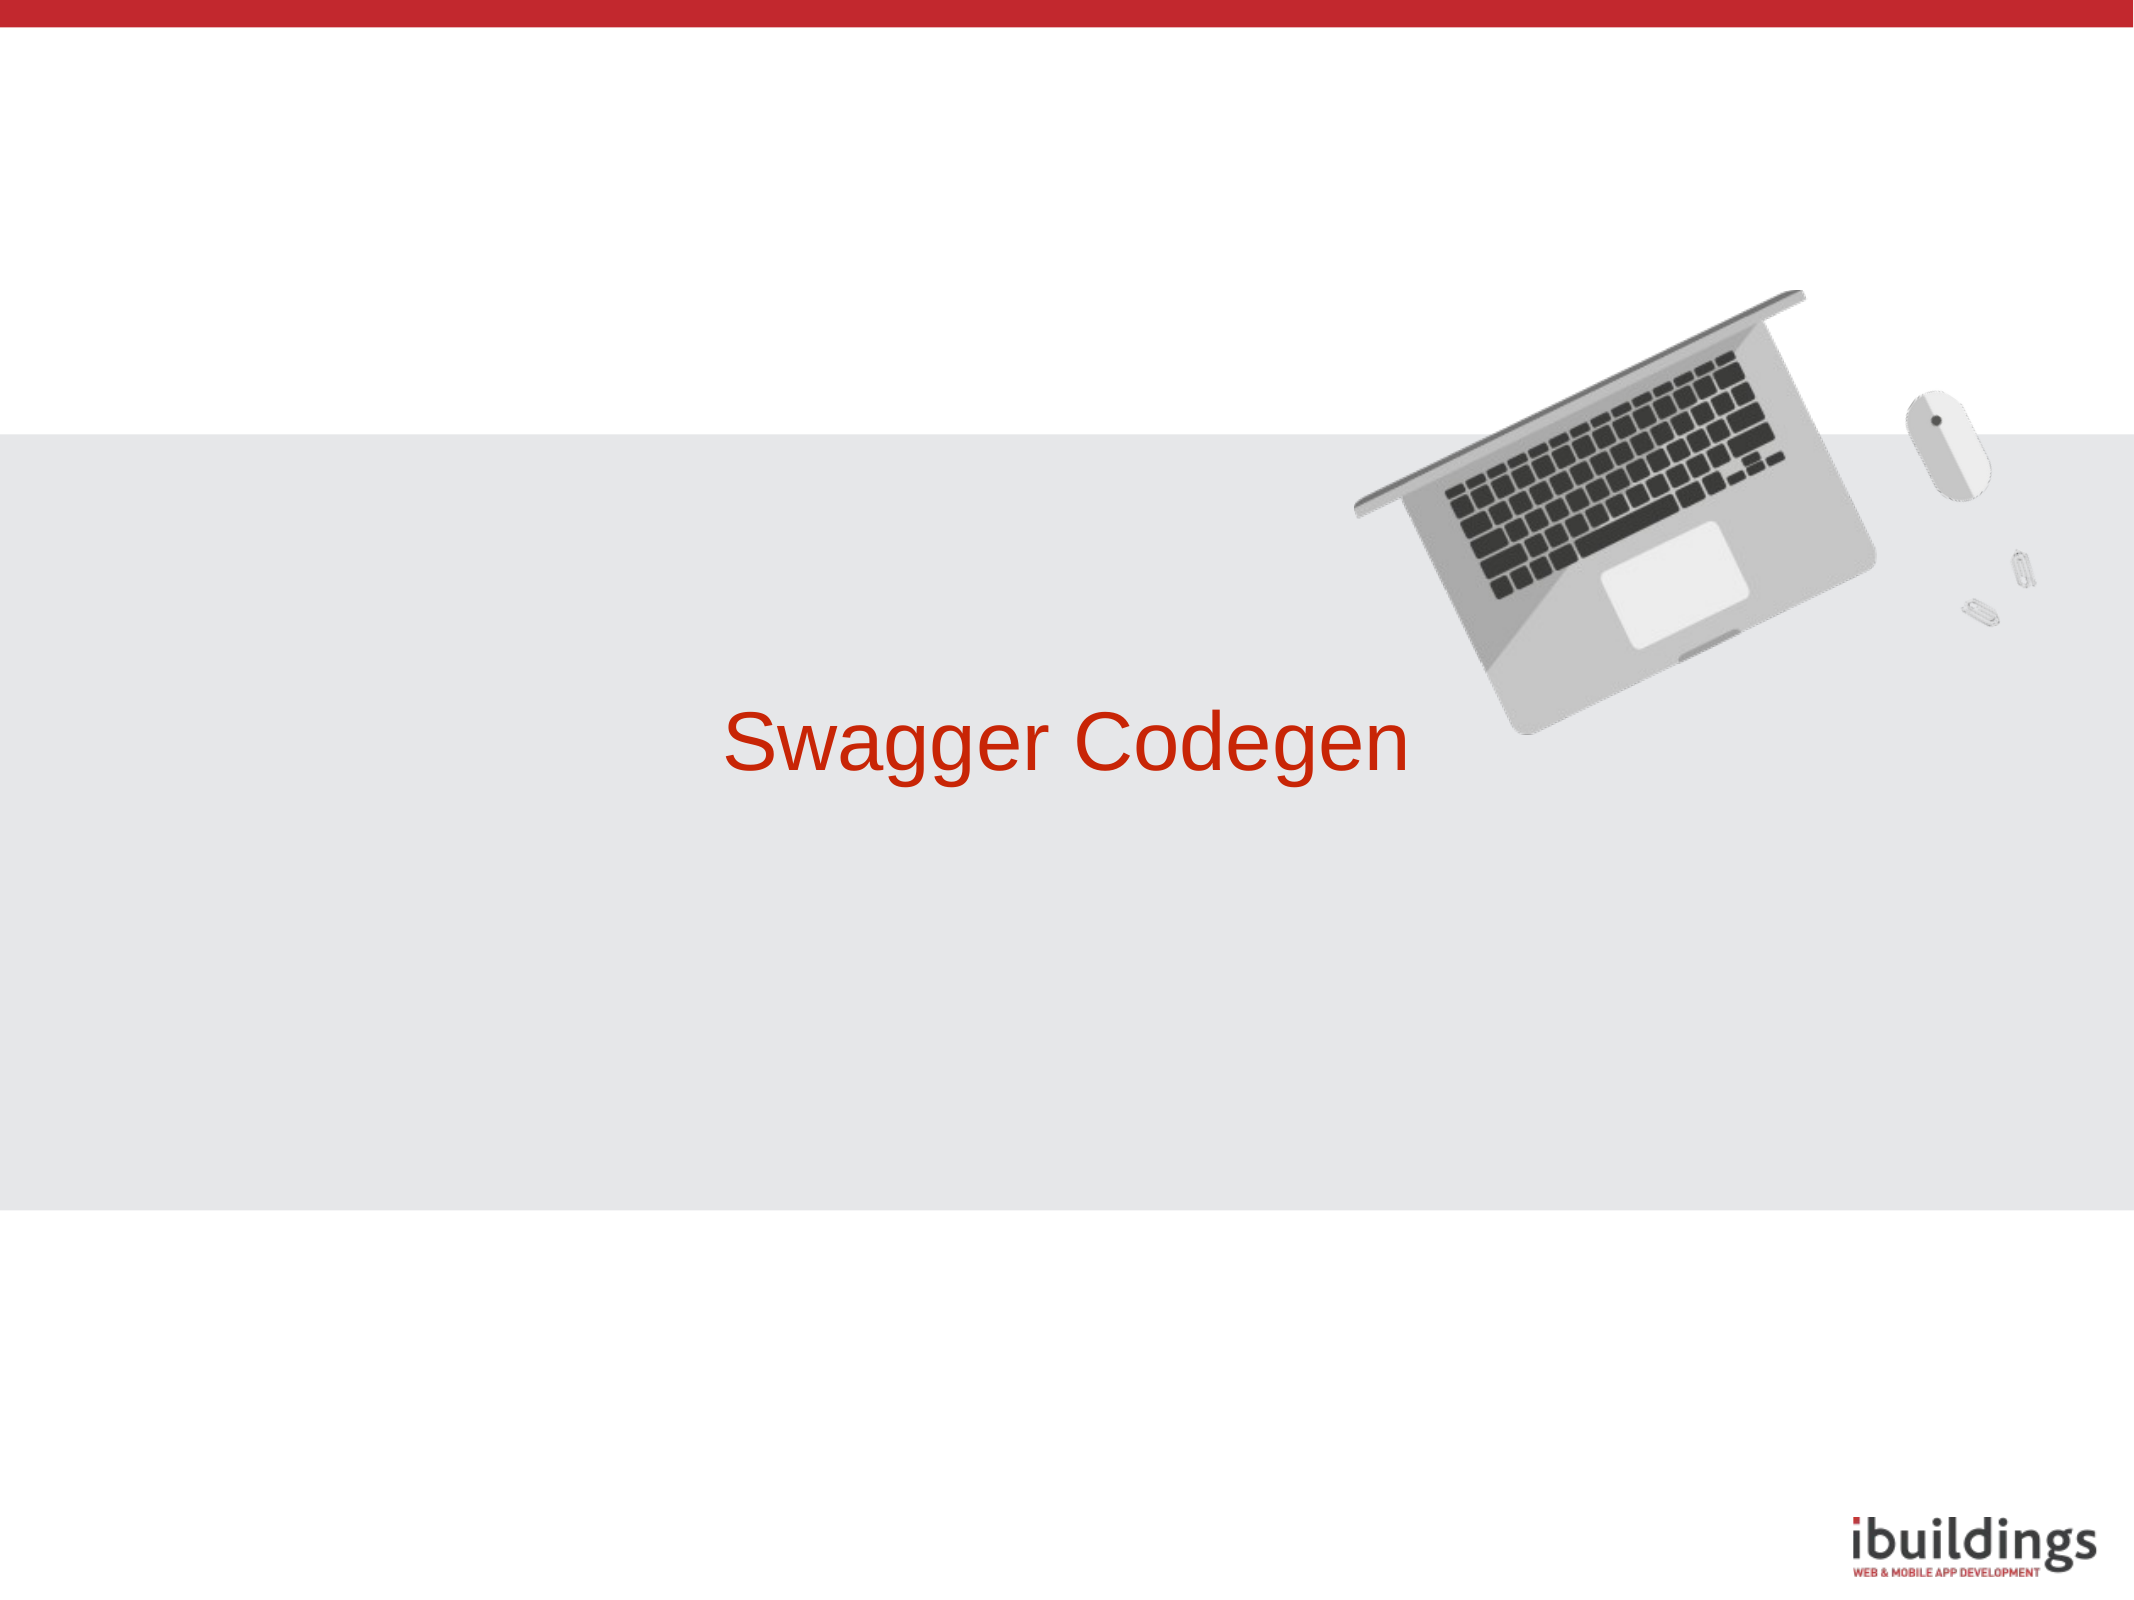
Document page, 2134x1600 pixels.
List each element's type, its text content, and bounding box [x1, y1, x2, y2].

picture [1354, 290, 2036, 679]
picture [2003, 549, 2045, 591]
picture [1853, 1517, 2099, 1577]
text_box Swagger Codegen [0, 679, 2134, 796]
picture [1960, 593, 2000, 633]
